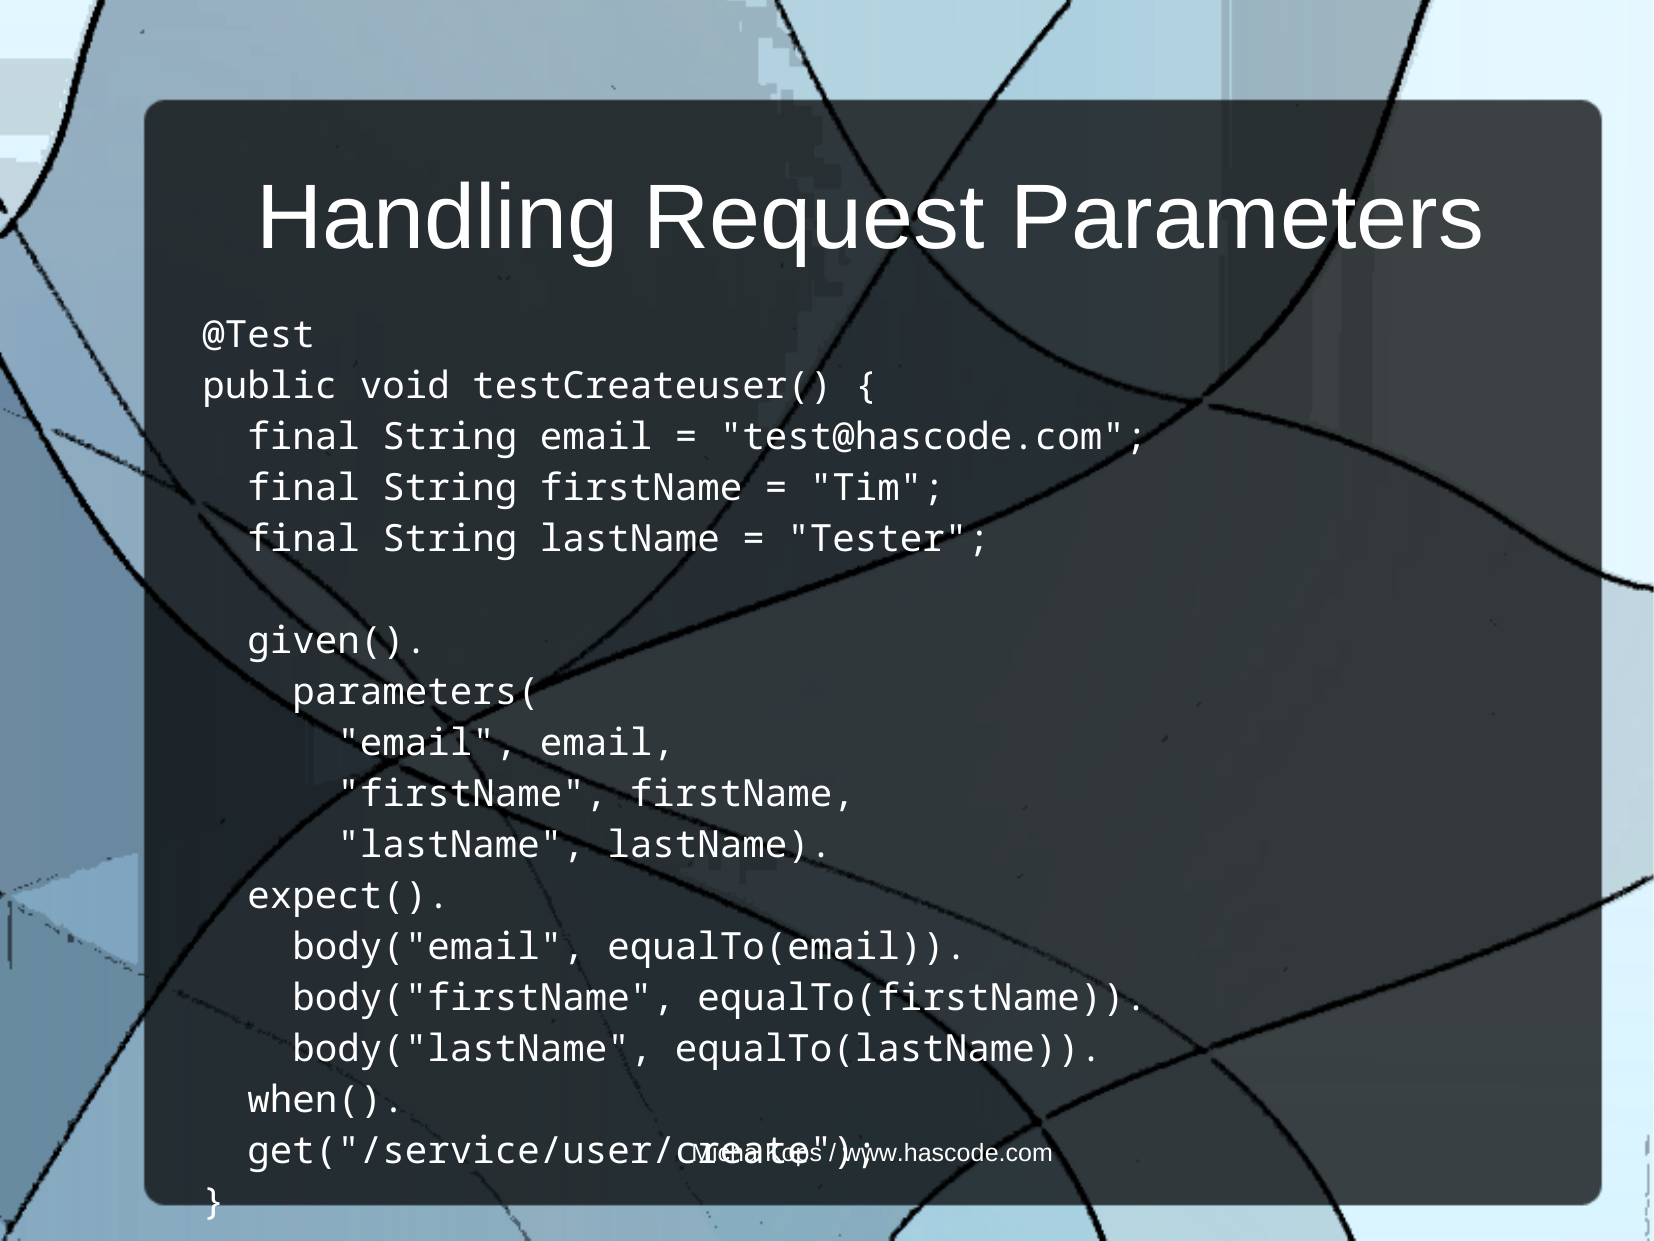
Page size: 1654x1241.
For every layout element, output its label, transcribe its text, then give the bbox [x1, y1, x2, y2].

picture [0, 0, 1654, 1241]
text_box @Test public void testCreateuser() { final String email = "test@hascode.com"; final String firstName = "Tim"; final String lastName = "Tester"; given(). parameters( "email", email, "firstName", firstName, "lastName", lastName). expect(). body("email", equalTo(email)). body("firstName", equalTo(firstName)). body("lastName", equalTo(lastName)). when(). get("/service/user/create"); } [187, 300, 1163, 1076]
title Handling Request Parameters [159, 108, 1583, 325]
